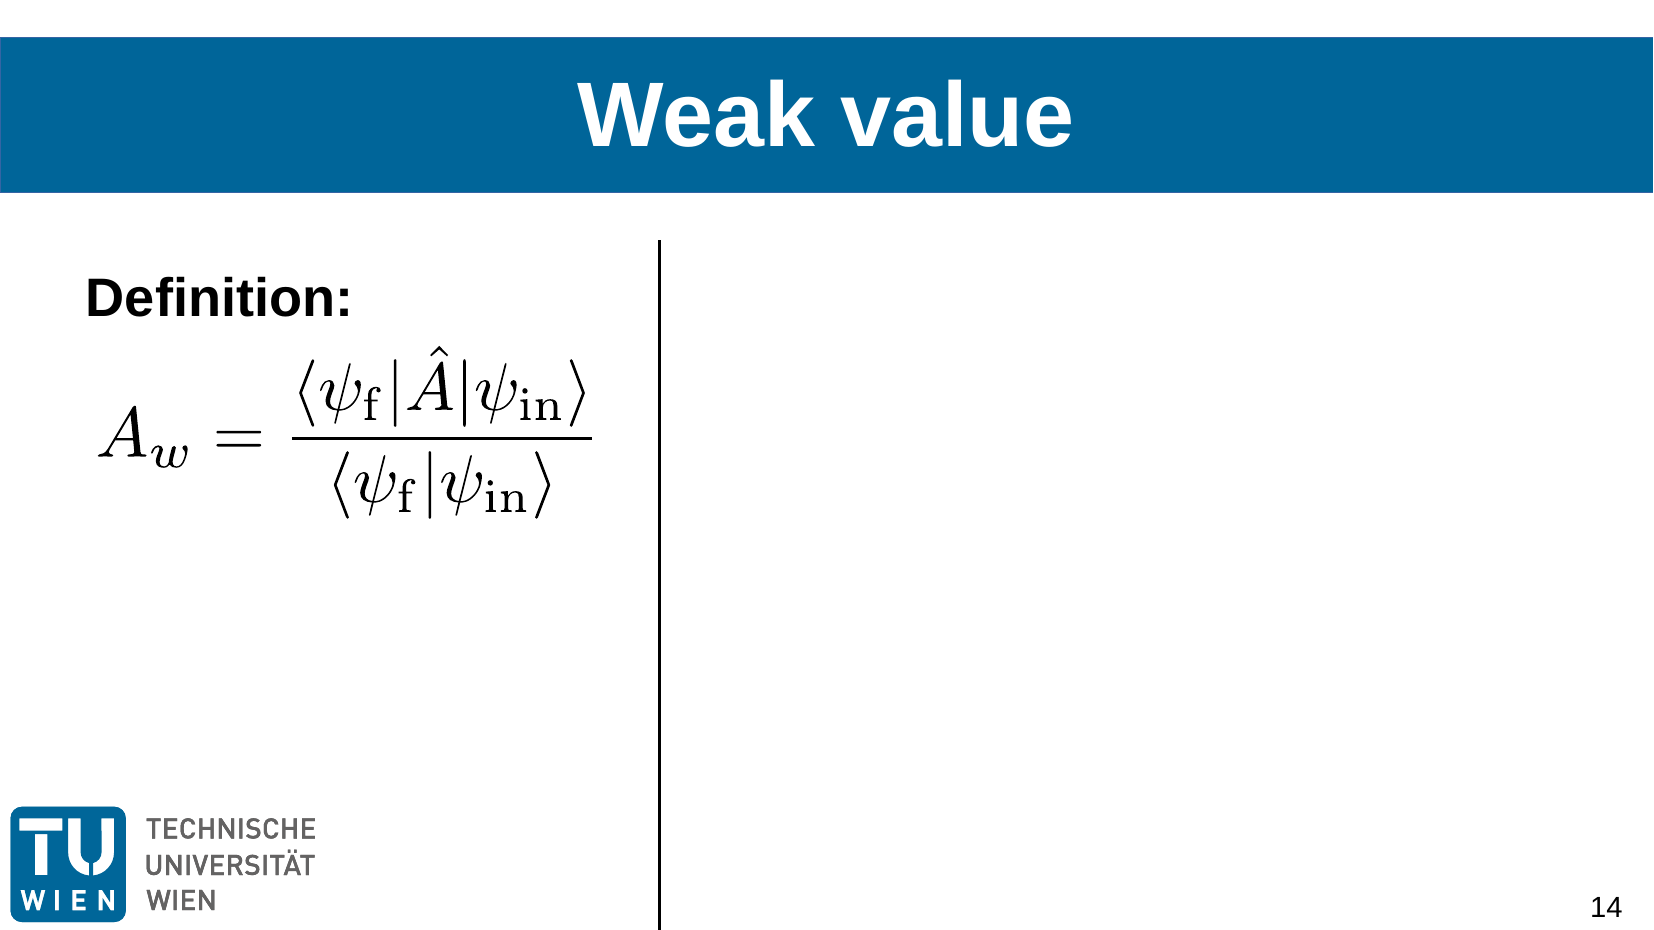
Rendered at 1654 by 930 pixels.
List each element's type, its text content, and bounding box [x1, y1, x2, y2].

title Weak value [0, 37, 1653, 193]
picture [96, 361, 189, 489]
picture [195, 334, 606, 530]
list Definition: [85, 267, 406, 346]
